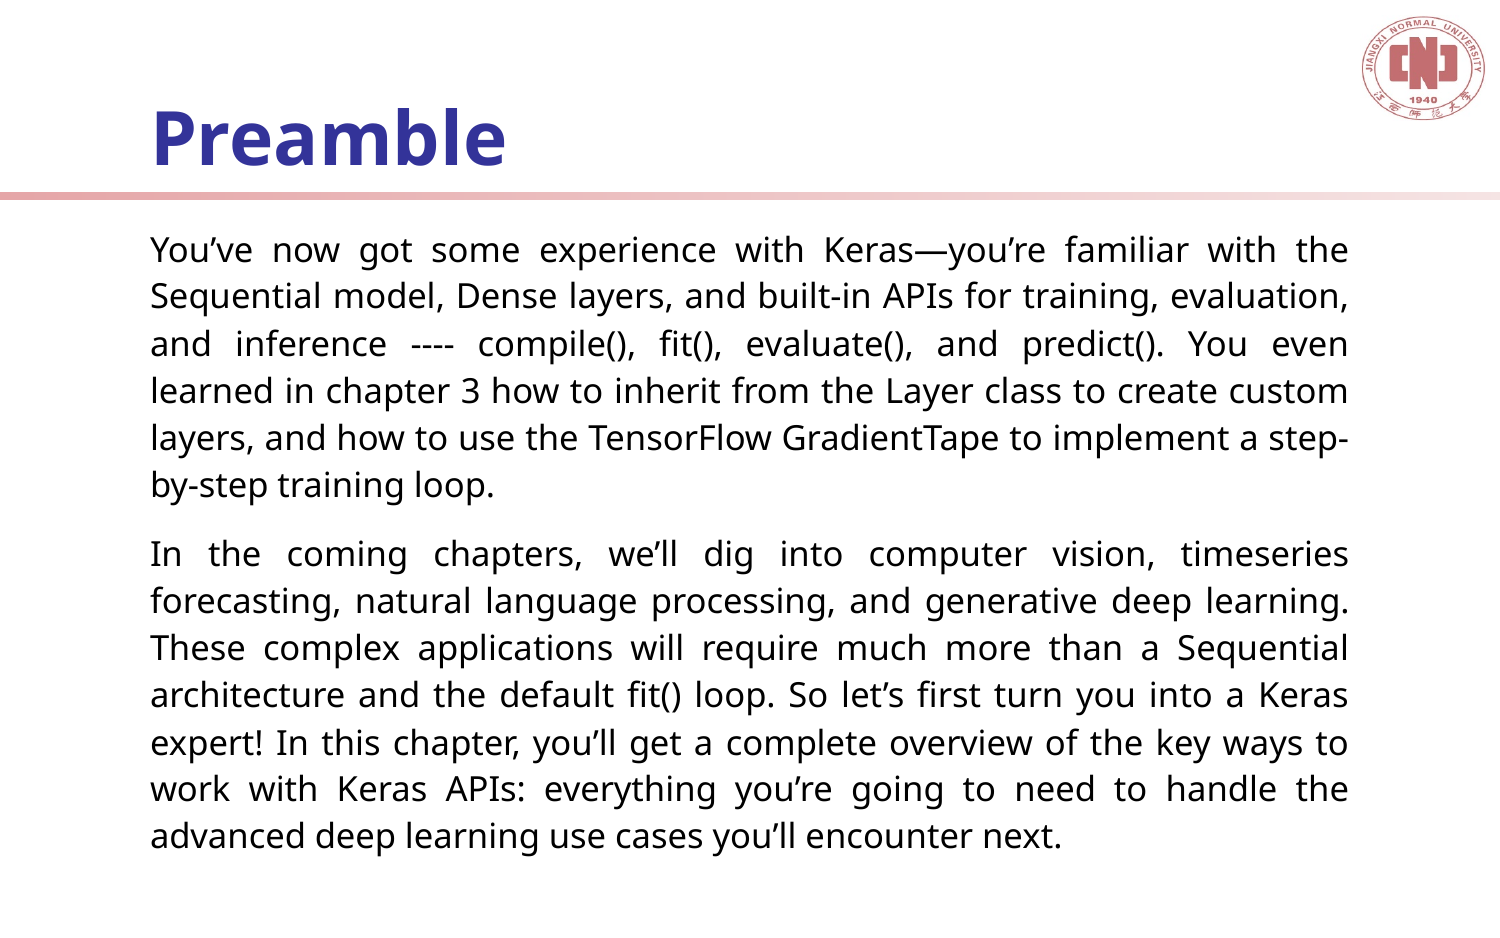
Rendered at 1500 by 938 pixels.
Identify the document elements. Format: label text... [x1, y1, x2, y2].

list You’ve now got some experience with Keras—you’re familiar with the Sequential model, Dense layers, and built-in APIs for training, evaluation, and inference ---- compile(), fit(), evaluate(), and predict(). You even learned in chapter 3 how to inherit from the Layer class to create custom layers, and how to use the TensorFlow GradientTape to implement a step-by-step training loop. In the coming chapters, we’ll dig into computer vision, timeseries forecasting, natural language processing, and generative deep learning. These complex applications will require much more than a Sequential architecture and the default fit() loop. So let’s first turn you into a Keras expert! In this chapter, you’ll get a complete overview of the key ways to work with Keras APIs: everything you’re going to need to handle the advanced deep learning use cases you’ll encounter next. [150, 225, 1351, 863]
picture [1360, 15, 1486, 121]
title Preamble [150, 97, 1351, 188]
